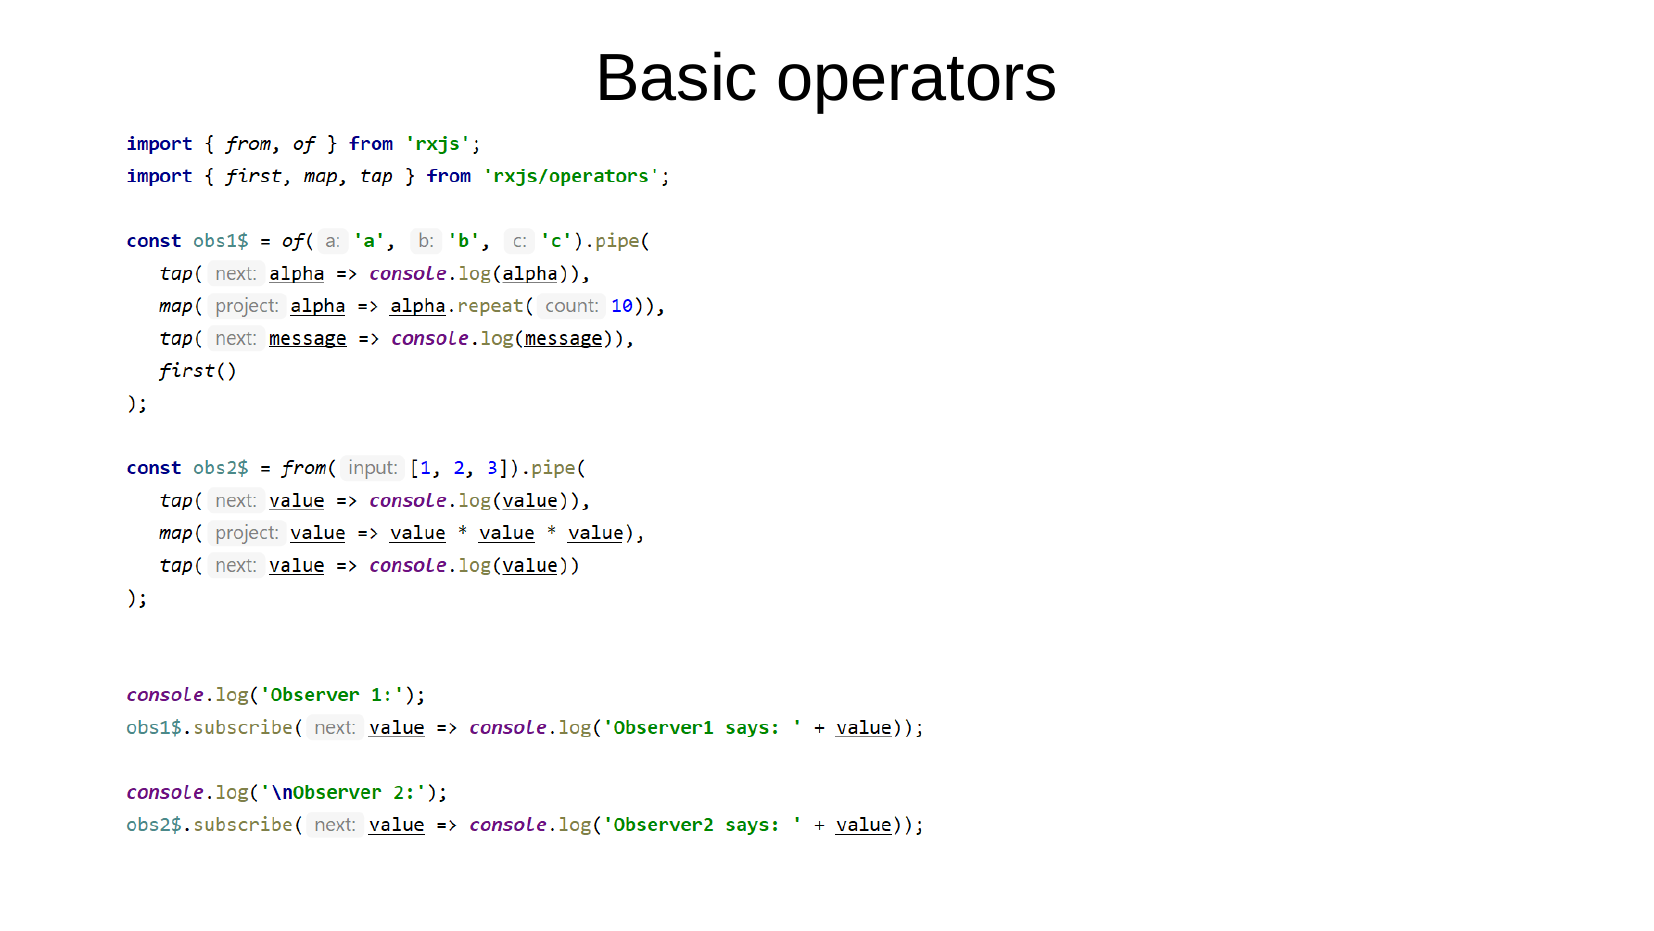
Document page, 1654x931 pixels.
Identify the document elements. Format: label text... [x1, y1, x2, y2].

title Basic operators [82, 37, 1571, 119]
picture [109, 119, 946, 863]
